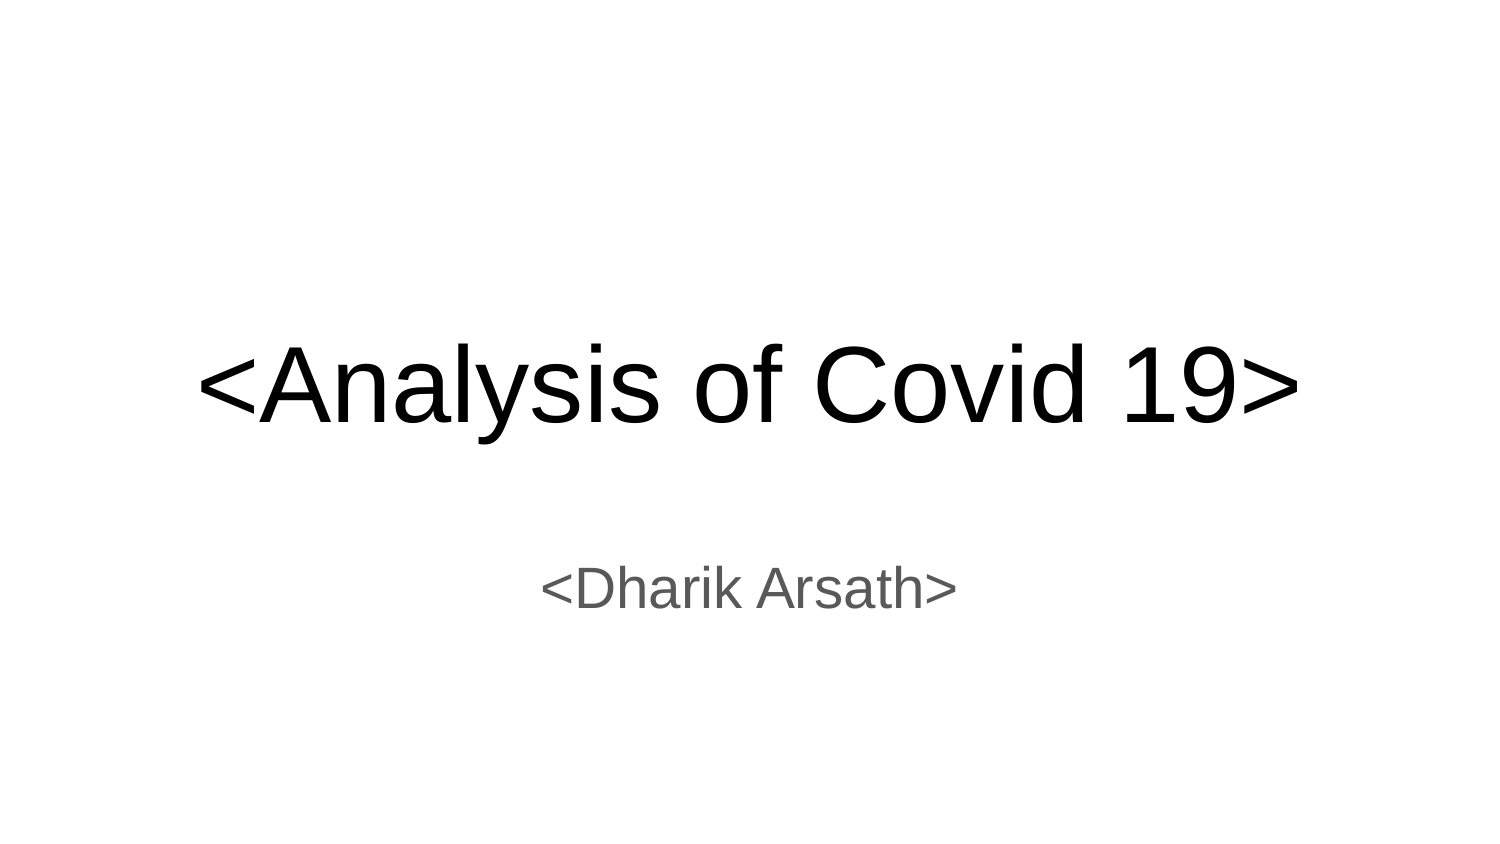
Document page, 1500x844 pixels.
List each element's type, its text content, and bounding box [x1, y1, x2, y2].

subtitle <Dharik Arsath> [51, 464, 1449, 595]
title <Analysis of Covid 19> [51, 122, 1449, 459]
